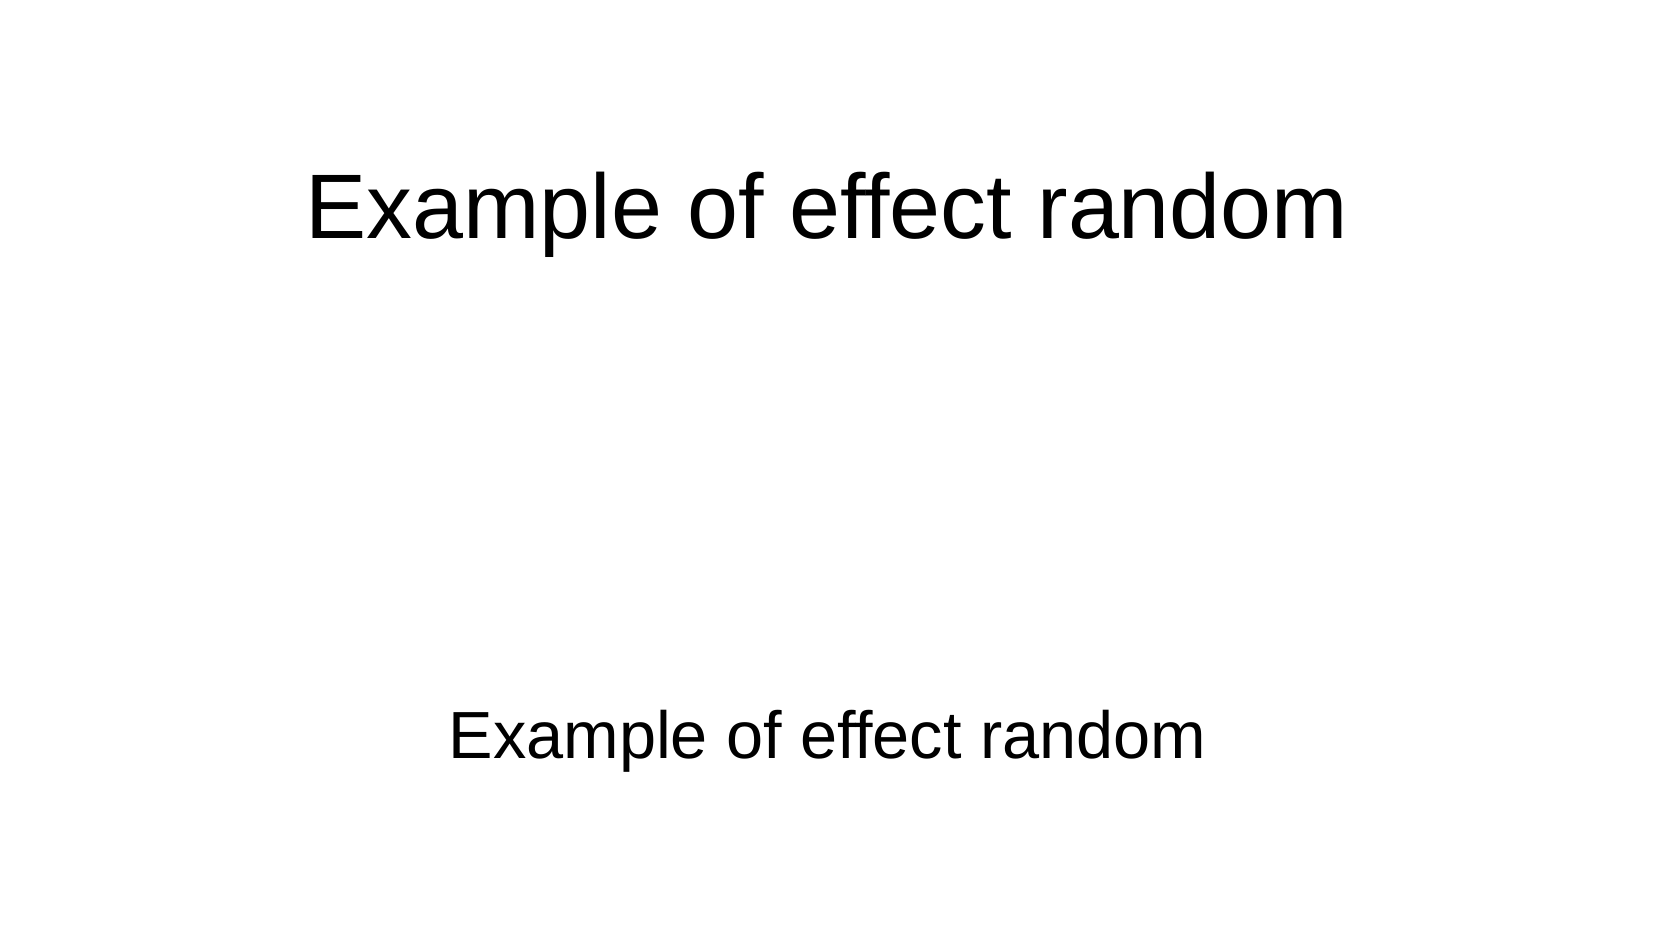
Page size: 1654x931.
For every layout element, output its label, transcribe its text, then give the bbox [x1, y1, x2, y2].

title Example of effect random [121, 102, 1534, 311]
subtitle Example of effect random [121, 344, 1534, 931]
